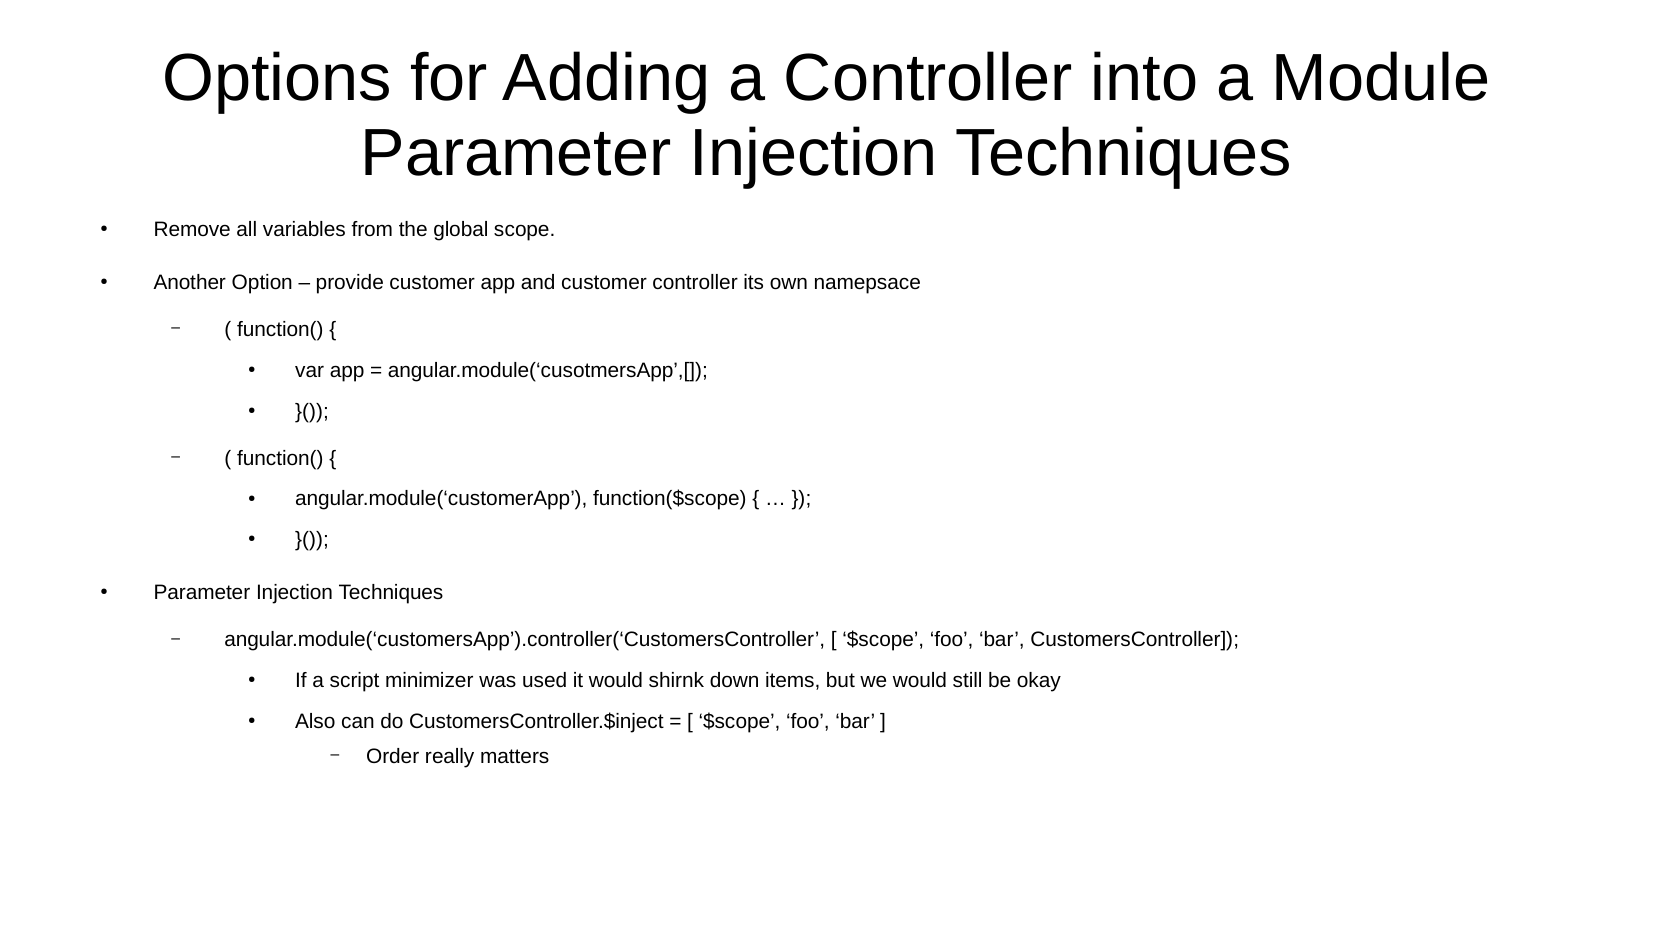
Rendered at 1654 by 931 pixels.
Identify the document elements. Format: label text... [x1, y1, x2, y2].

title Options for Adding a Controller into a Module Parameter Injection Techniques [82, 0, 1571, 217]
list Remove all variables from the global scope. Another Option – provide customer app and customer controller its own namepsace ( function() { var app = angular.module(‘cusotmersApp’,[]); }()); ( function() { angular.module(‘customerApp’), function($scope) { … }); }()); Parameter Injection Techniques angular.module(‘customersApp’).controller(‘CustomersController’, [ ‘$scope’, ‘foo’, ‘bar’, CustomersController]); If a script minimizer was used it would shirnk down items, but we would still be okay Also can do CustomersController.$inject = [ ‘$scope’, ‘foo’, ‘bar’ ] Order really matters [82, 217, 1576, 901]
